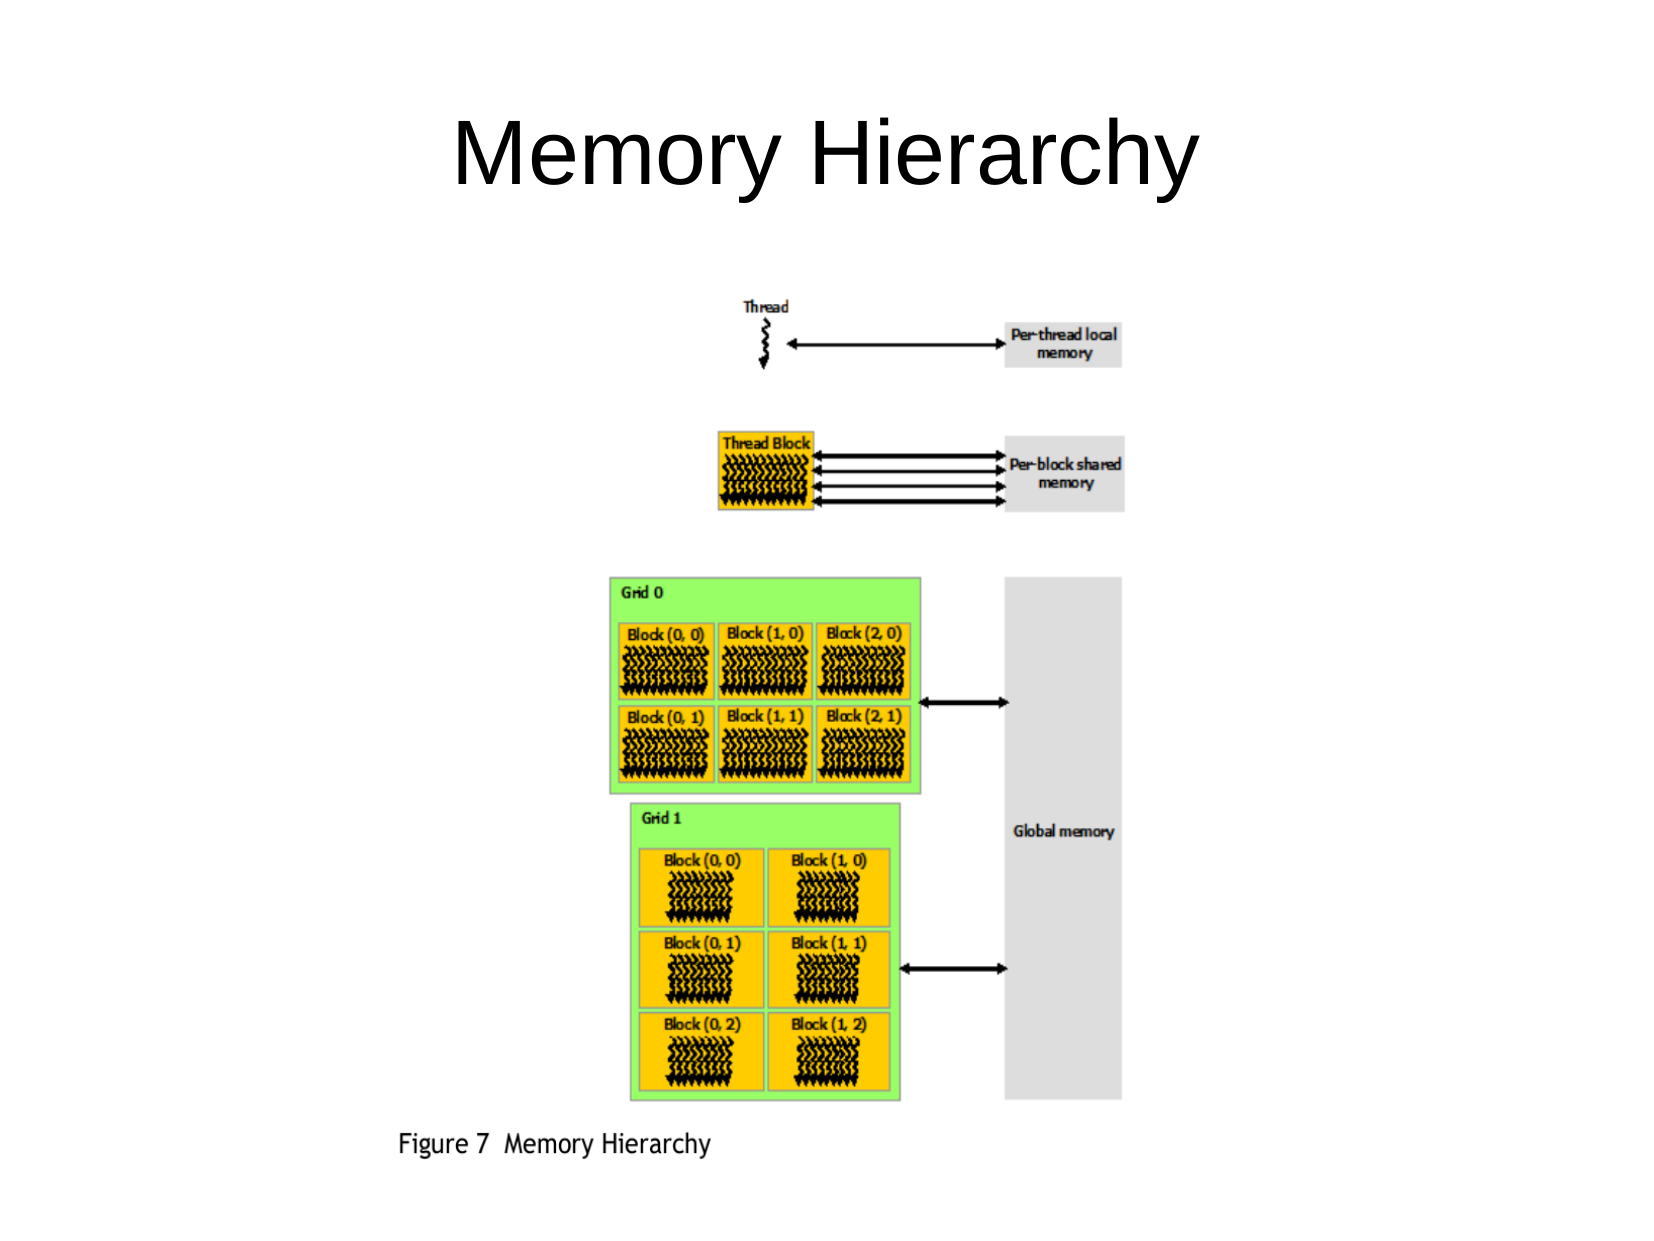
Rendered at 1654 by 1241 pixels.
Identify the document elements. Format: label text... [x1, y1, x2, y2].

picture [363, 275, 1231, 1171]
title Memory Hierarchy [82, 49, 1571, 257]
